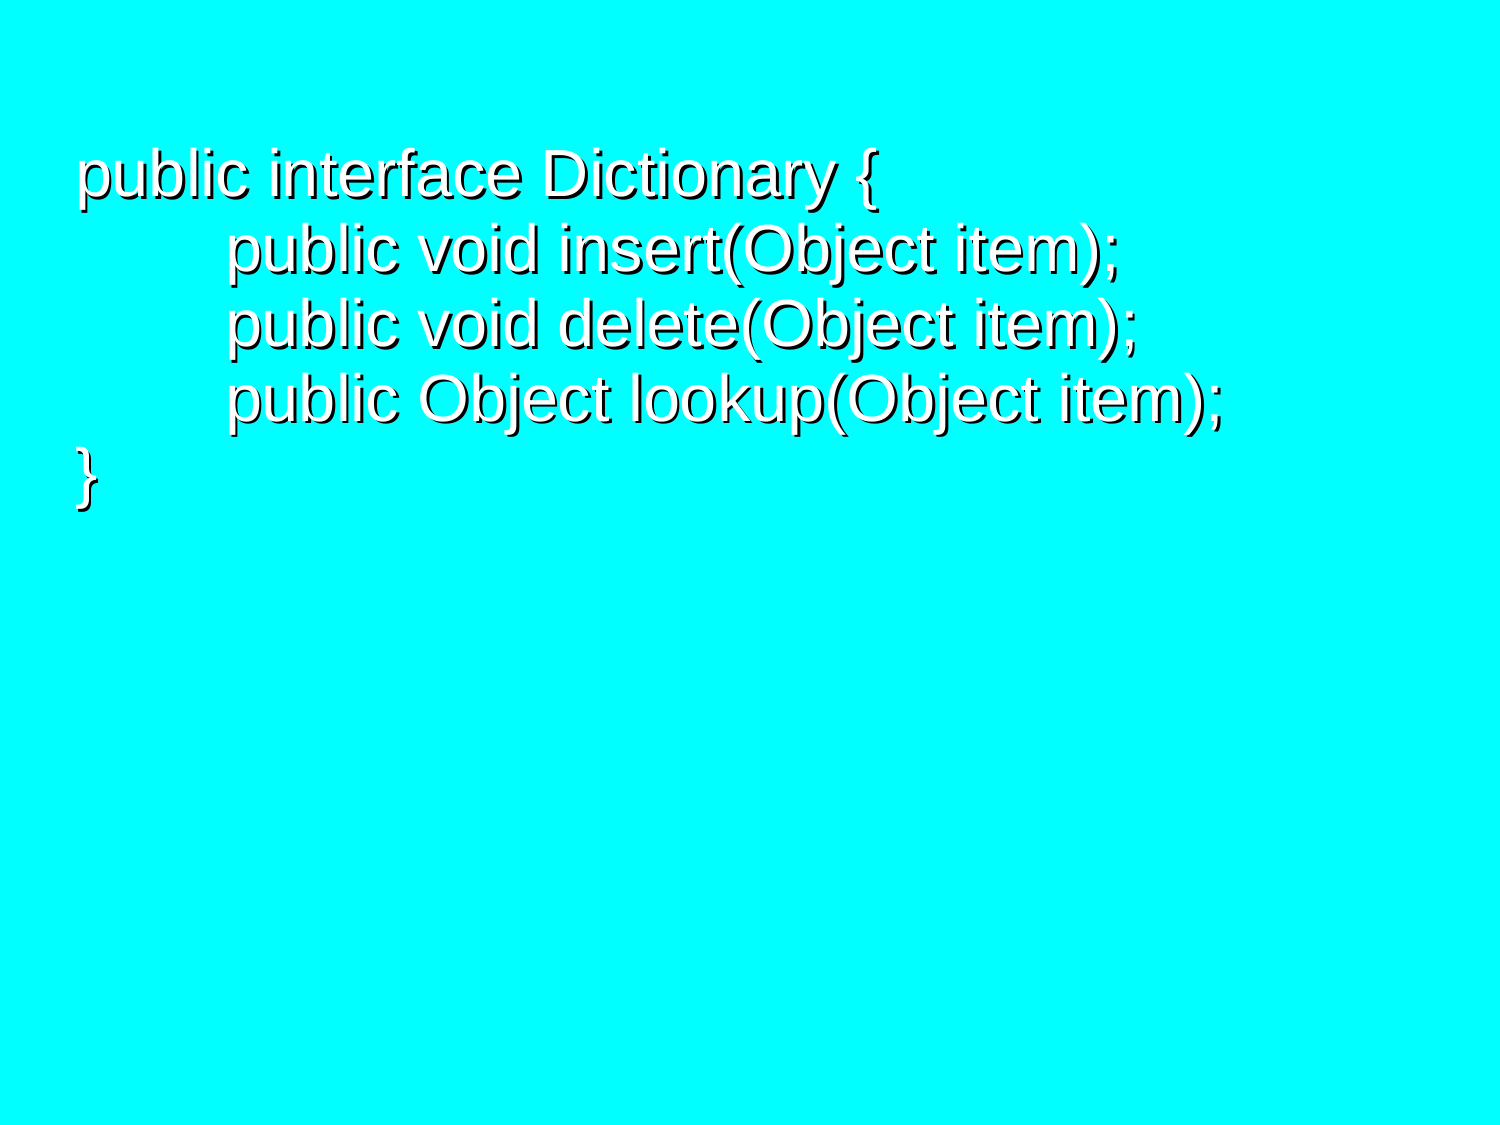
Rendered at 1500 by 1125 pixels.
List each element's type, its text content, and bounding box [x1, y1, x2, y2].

title public interface Dictionary { public void insert(Object item); public void delete(Object item); public Object lookup(Object item); } [75, 136, 1426, 511]
